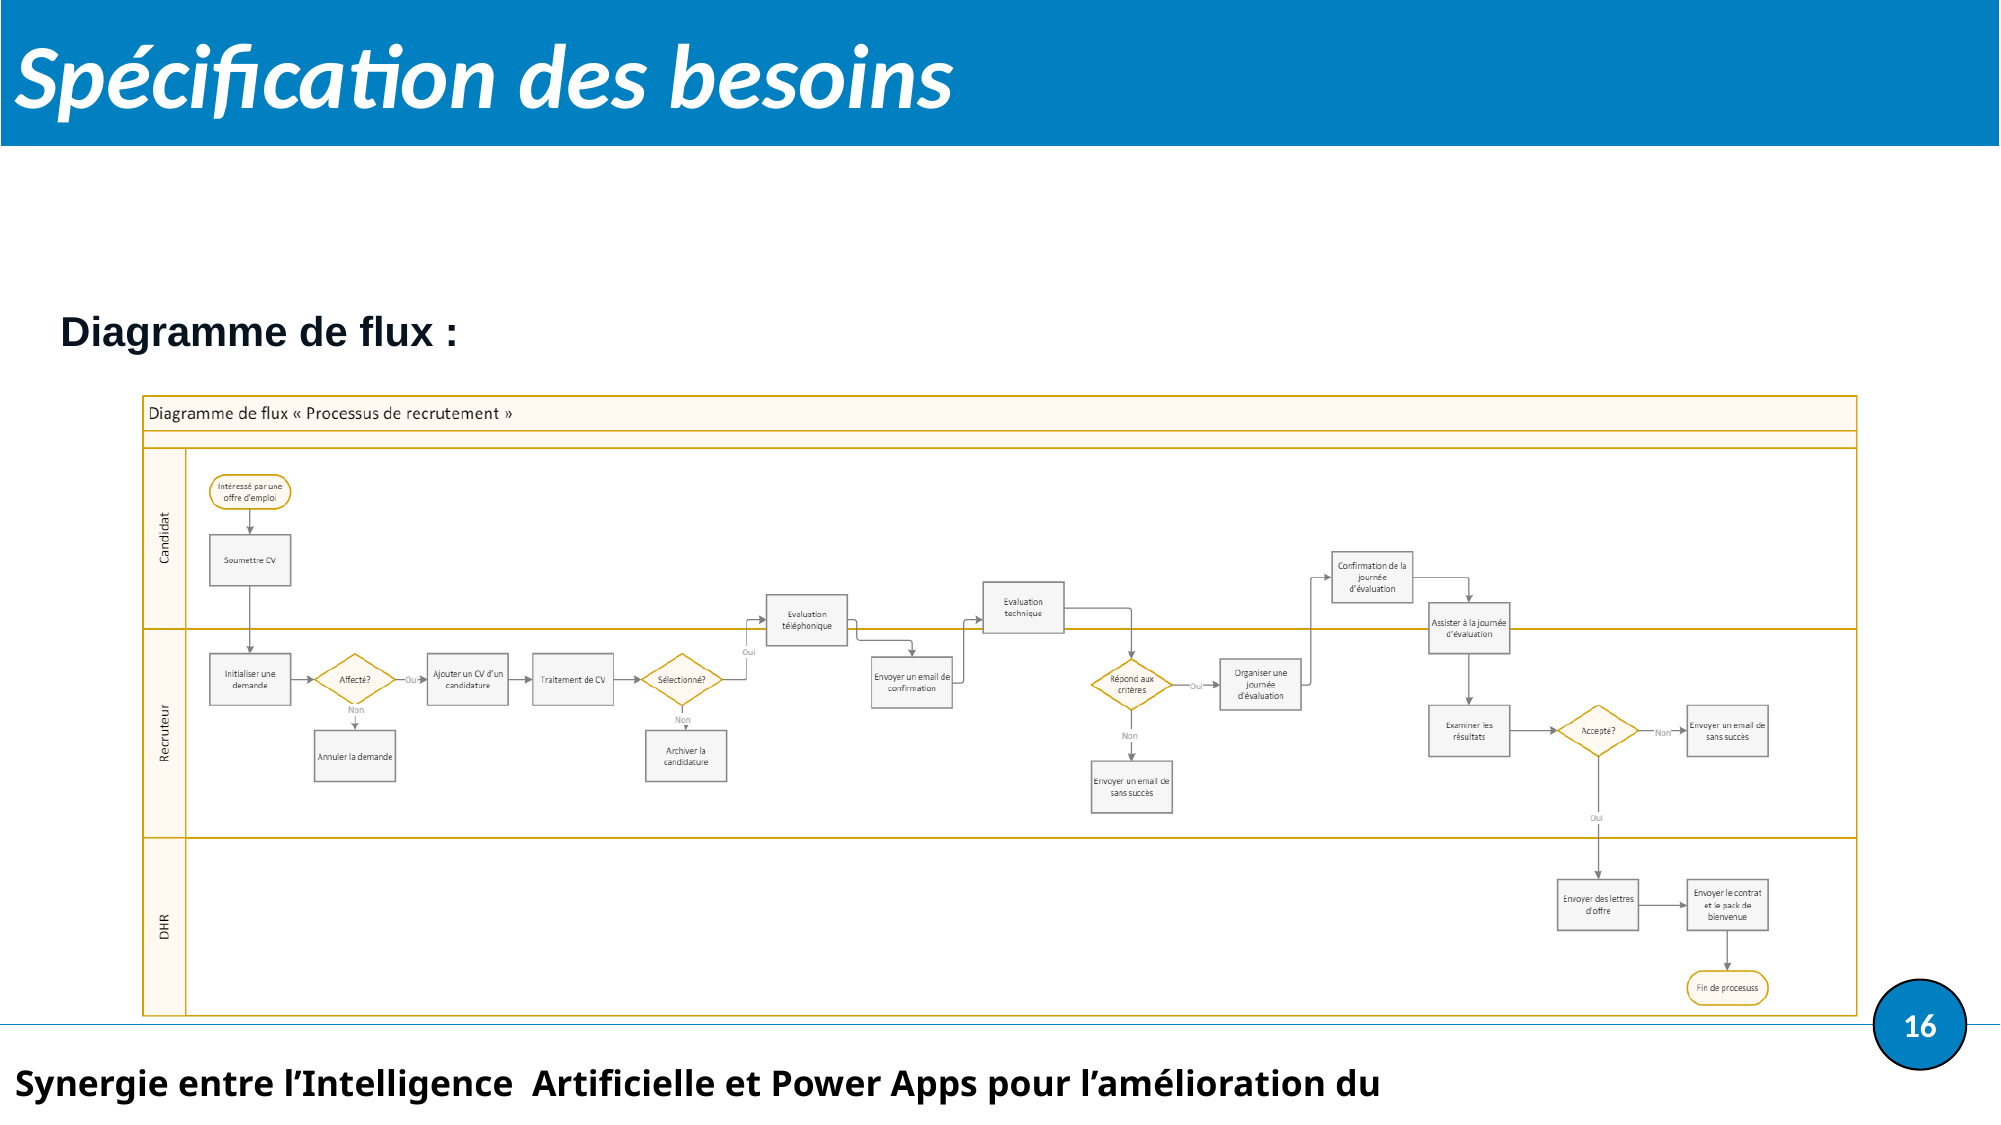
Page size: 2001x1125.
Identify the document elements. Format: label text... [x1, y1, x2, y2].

text_box 16 [1873, 979, 1967, 1070]
picture [142, 395, 1858, 1017]
text_box Synergie entre l’Intelligence Artificielle et Power Apps pour l’amélioration du processus de recrutement [0, 1032, 1564, 1107]
text_box Diagramme de flux : [45, 297, 1034, 364]
text_box Spécification des besoins [0, 0, 2000, 147]
